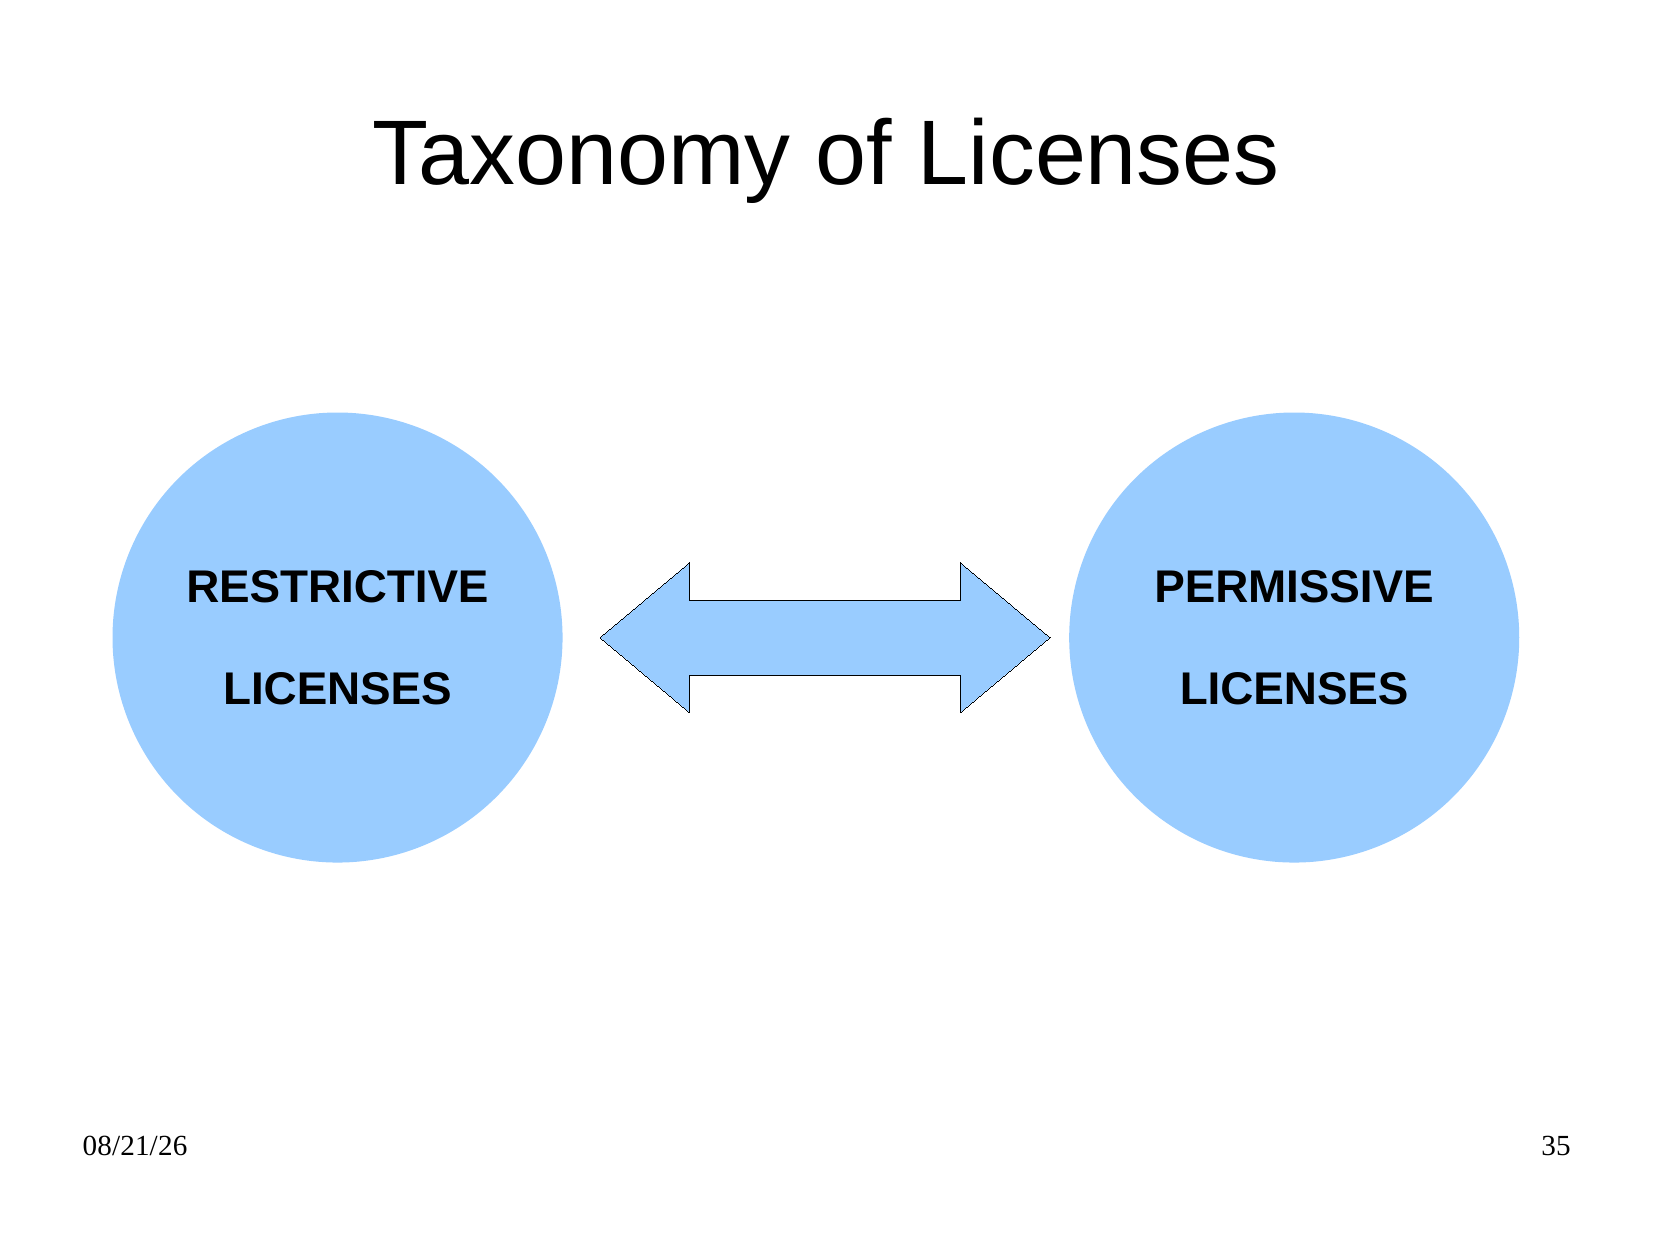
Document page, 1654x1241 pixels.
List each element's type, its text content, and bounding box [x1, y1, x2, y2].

text_box RESTRICTIVE LICENSES [112, 412, 563, 863]
title Taxonomy of Licenses [82, 56, 1571, 250]
text_box PERMISSIVE LICENSES [1069, 412, 1520, 863]
text_box [600, 562, 1051, 713]
